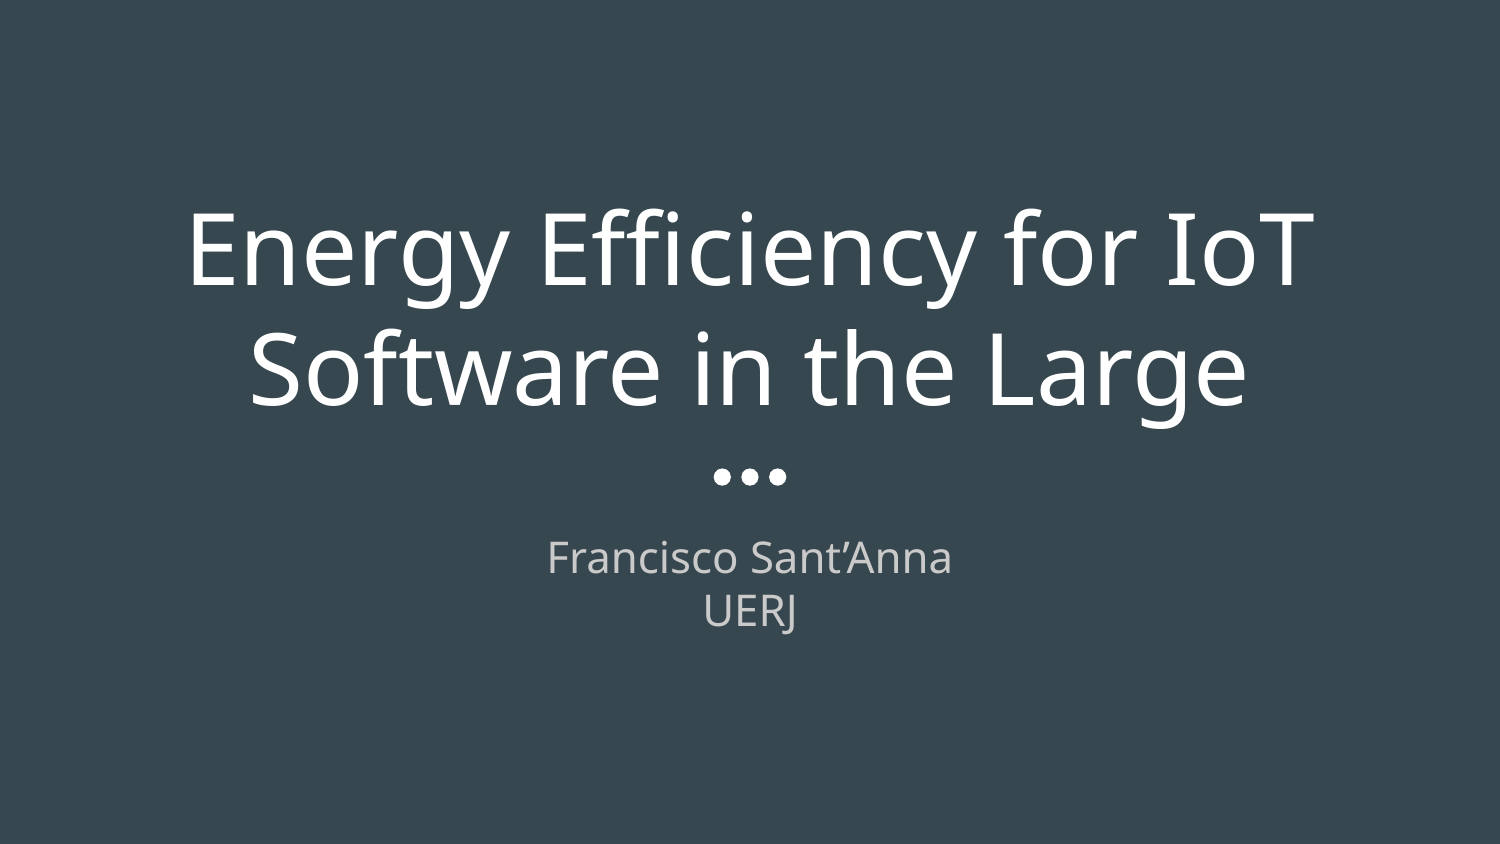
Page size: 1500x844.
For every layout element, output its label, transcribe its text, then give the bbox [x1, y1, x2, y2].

subtitle Francisco Sant’Anna UERJ [110, 514, 1390, 645]
title Energy Efficiency for IoT Software in the Large [110, 156, 1390, 441]
